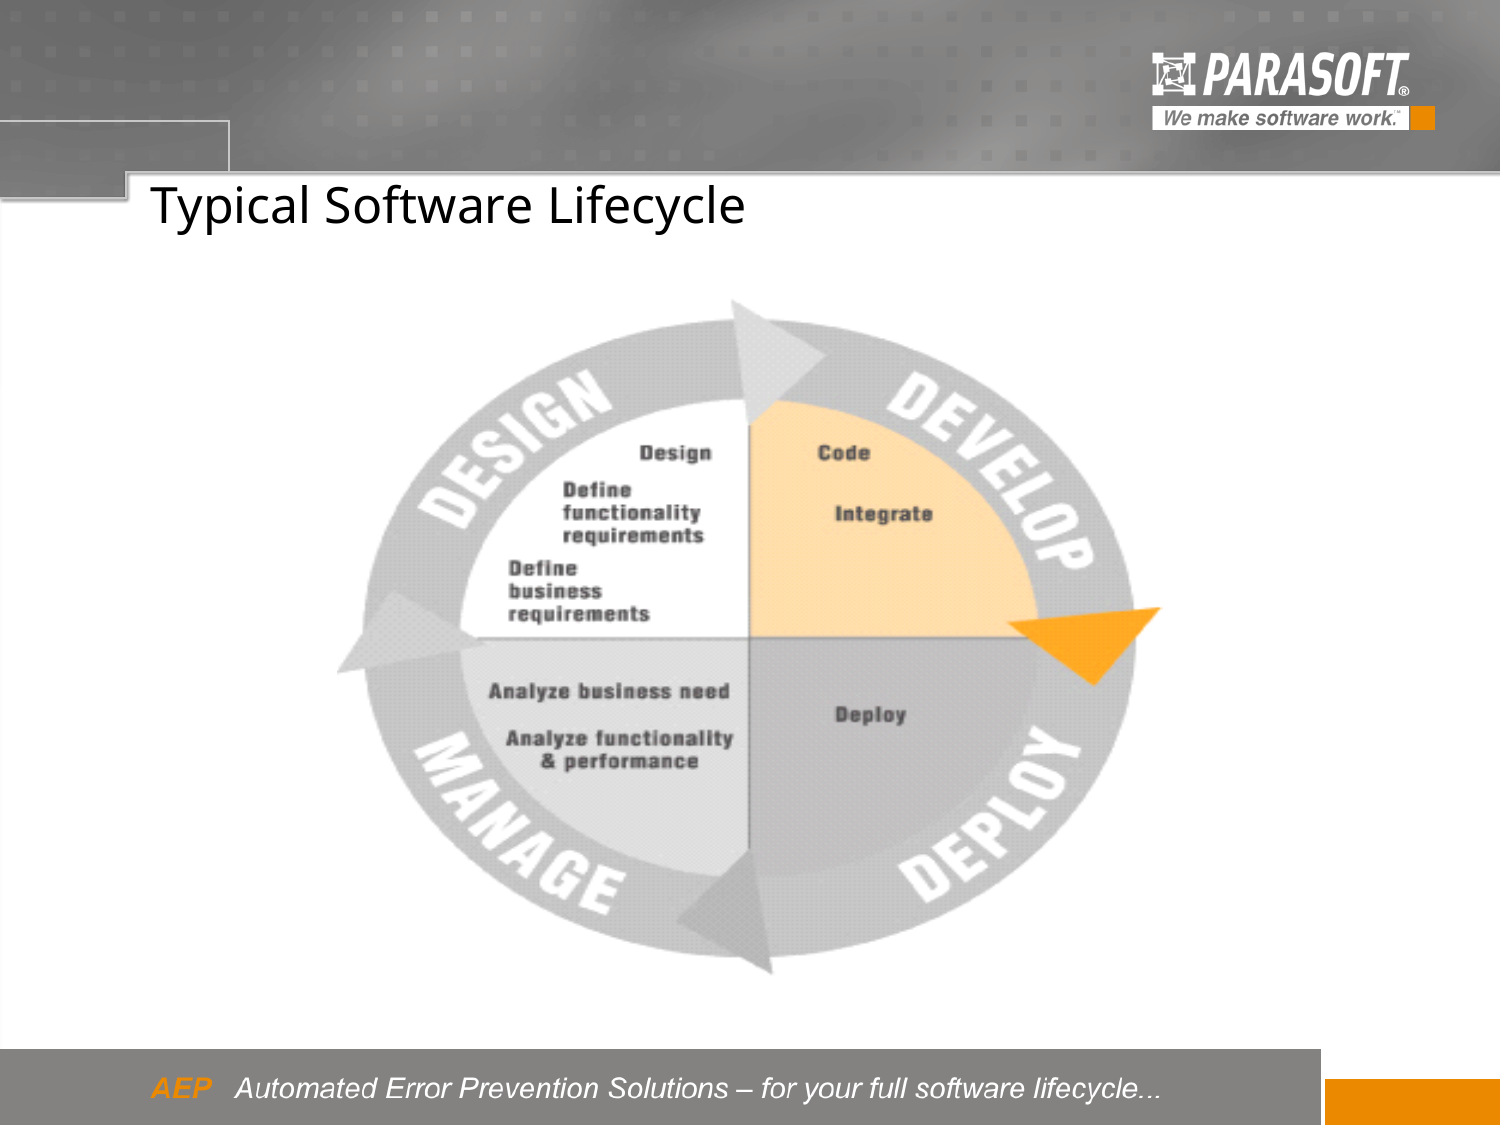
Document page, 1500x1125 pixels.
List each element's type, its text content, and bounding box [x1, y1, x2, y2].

picture [0, 0, 1500, 1125]
title Typical Software Lifecycle [150, 166, 1426, 242]
